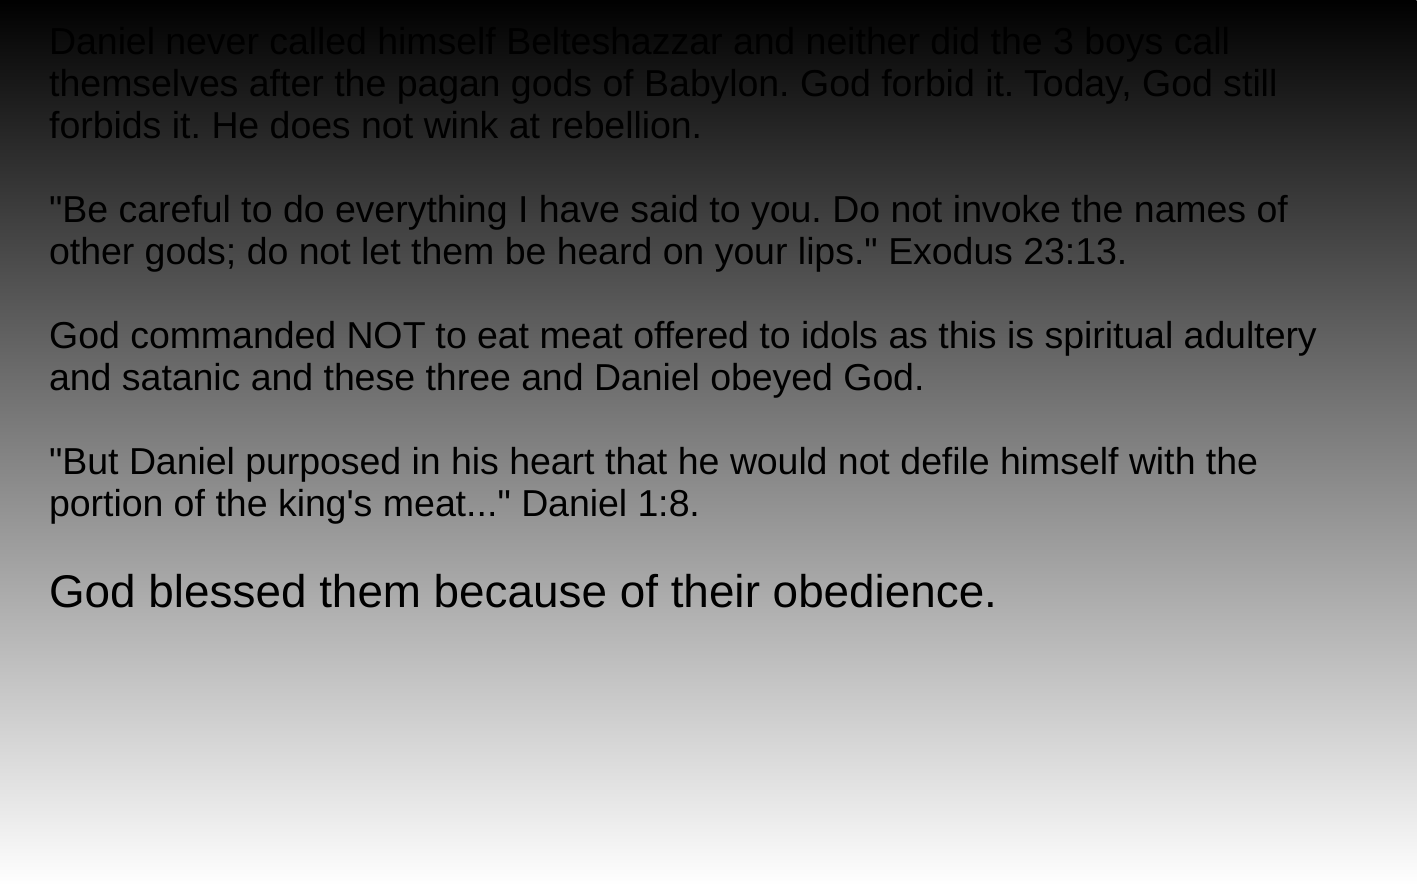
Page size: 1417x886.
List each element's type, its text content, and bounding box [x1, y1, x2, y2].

text_box Daniel never called himself Belteshazzar and neither did the 3 boys call themselves after the pagan gods of Babylon. God forbid it. Today, God still forbids it. He does not wink at rebellion. "Be careful to do everything I have said to you. Do not invoke the names of other gods; do not let them be heard on your lips." Exodus 23:13. God commanded NOT to eat meat offered to idols as this is spiritual adultery and satanic and these three and Daniel obeyed God. "But Daniel purposed in his heart that he would not defile himself with the portion of the king's meat..." Daniel 1:8. God blessed them because of their obedience. [34, 13, 1382, 695]
